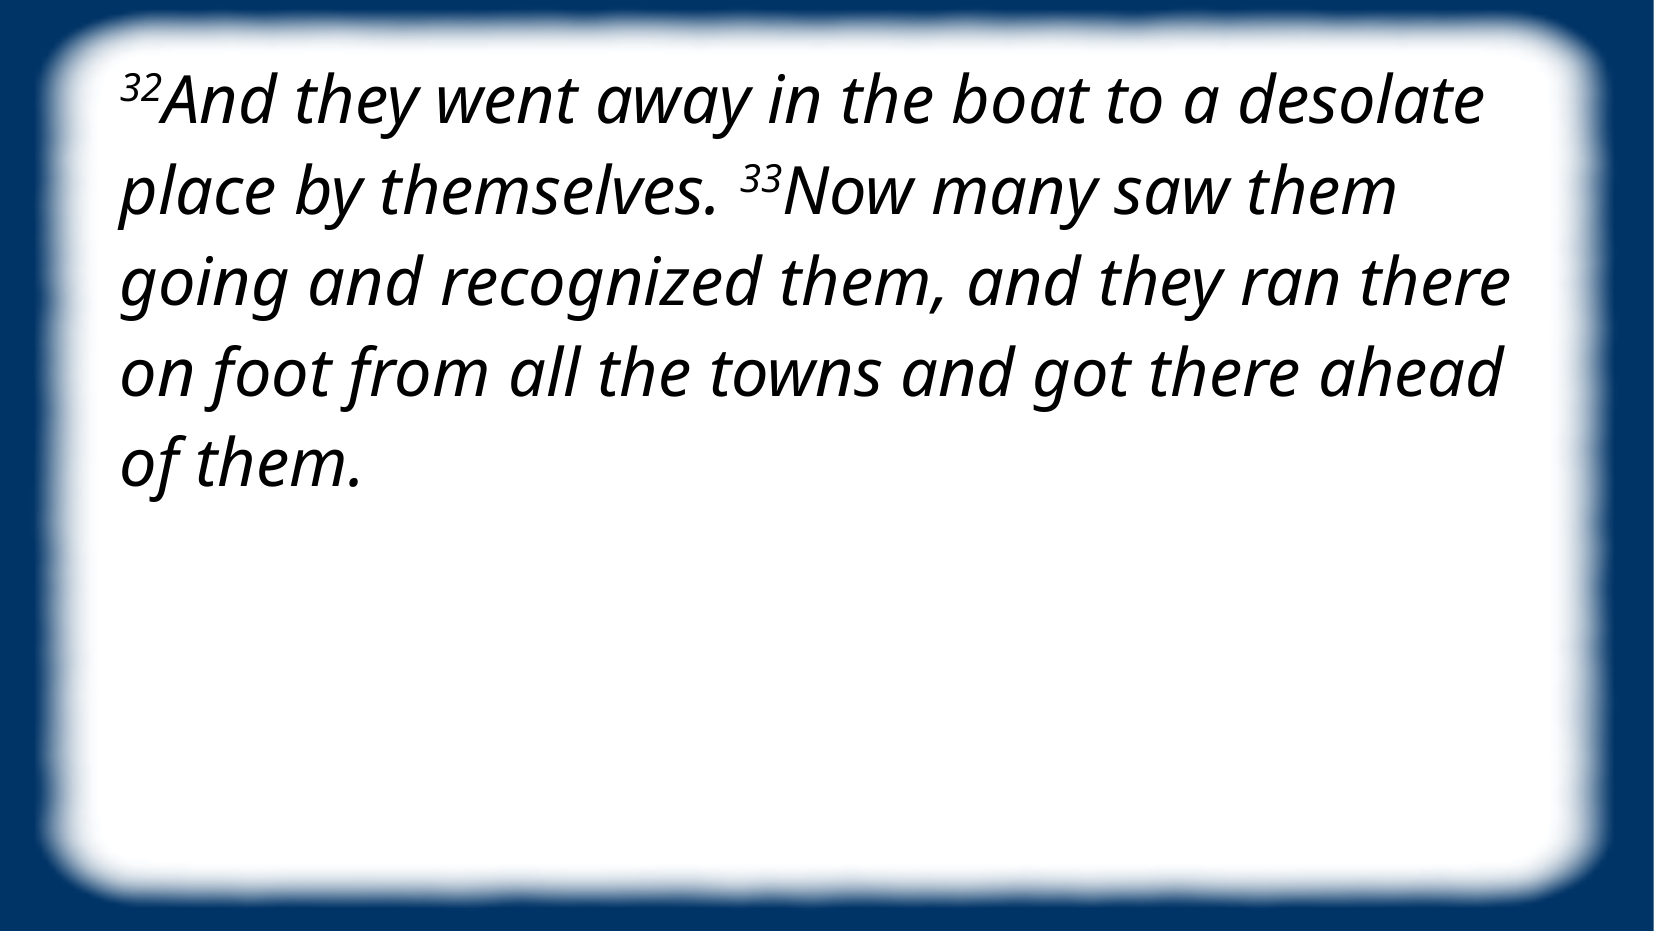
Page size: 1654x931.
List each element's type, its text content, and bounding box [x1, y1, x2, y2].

text_box 32And they went away in the boat to a desolate place by themselves. 33Now many saw them going and recognized them, and they ran there on foot from all the towns and got there ahead of them. [105, 45, 1561, 504]
picture [0, 0, 1654, 931]
